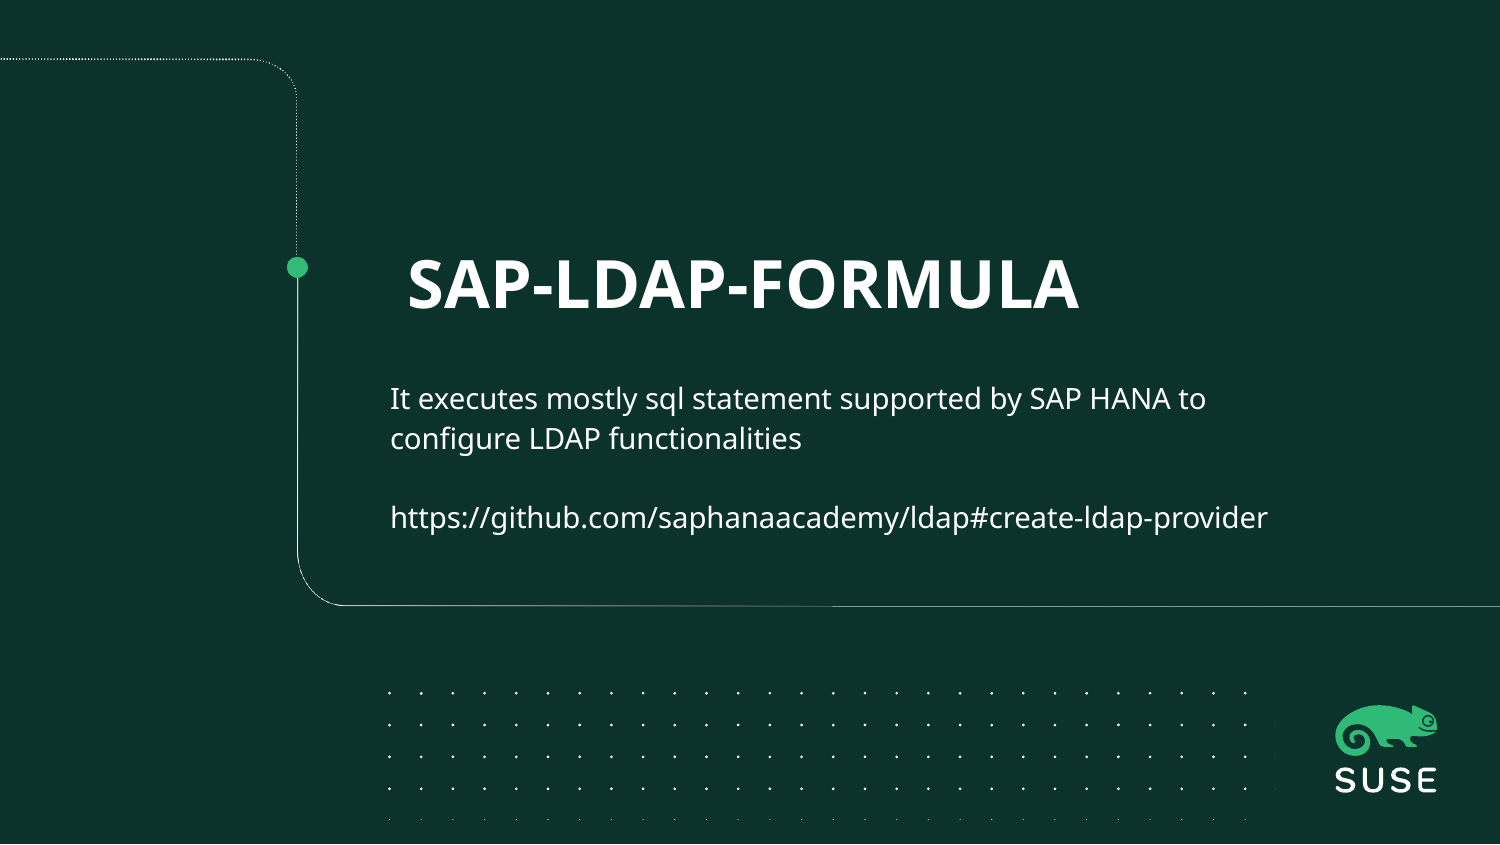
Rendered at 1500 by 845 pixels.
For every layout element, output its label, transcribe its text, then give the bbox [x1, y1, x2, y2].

list It executes mostly sql statement supported by SAP HANA to configure LDAP functionalities https://github.com/saphanaacademy/ldap#create-ldap-provider [390, 378, 1294, 586]
title SAP-LDAP-FORMULA [407, 212, 1312, 354]
picture [0, 58, 1500, 607]
